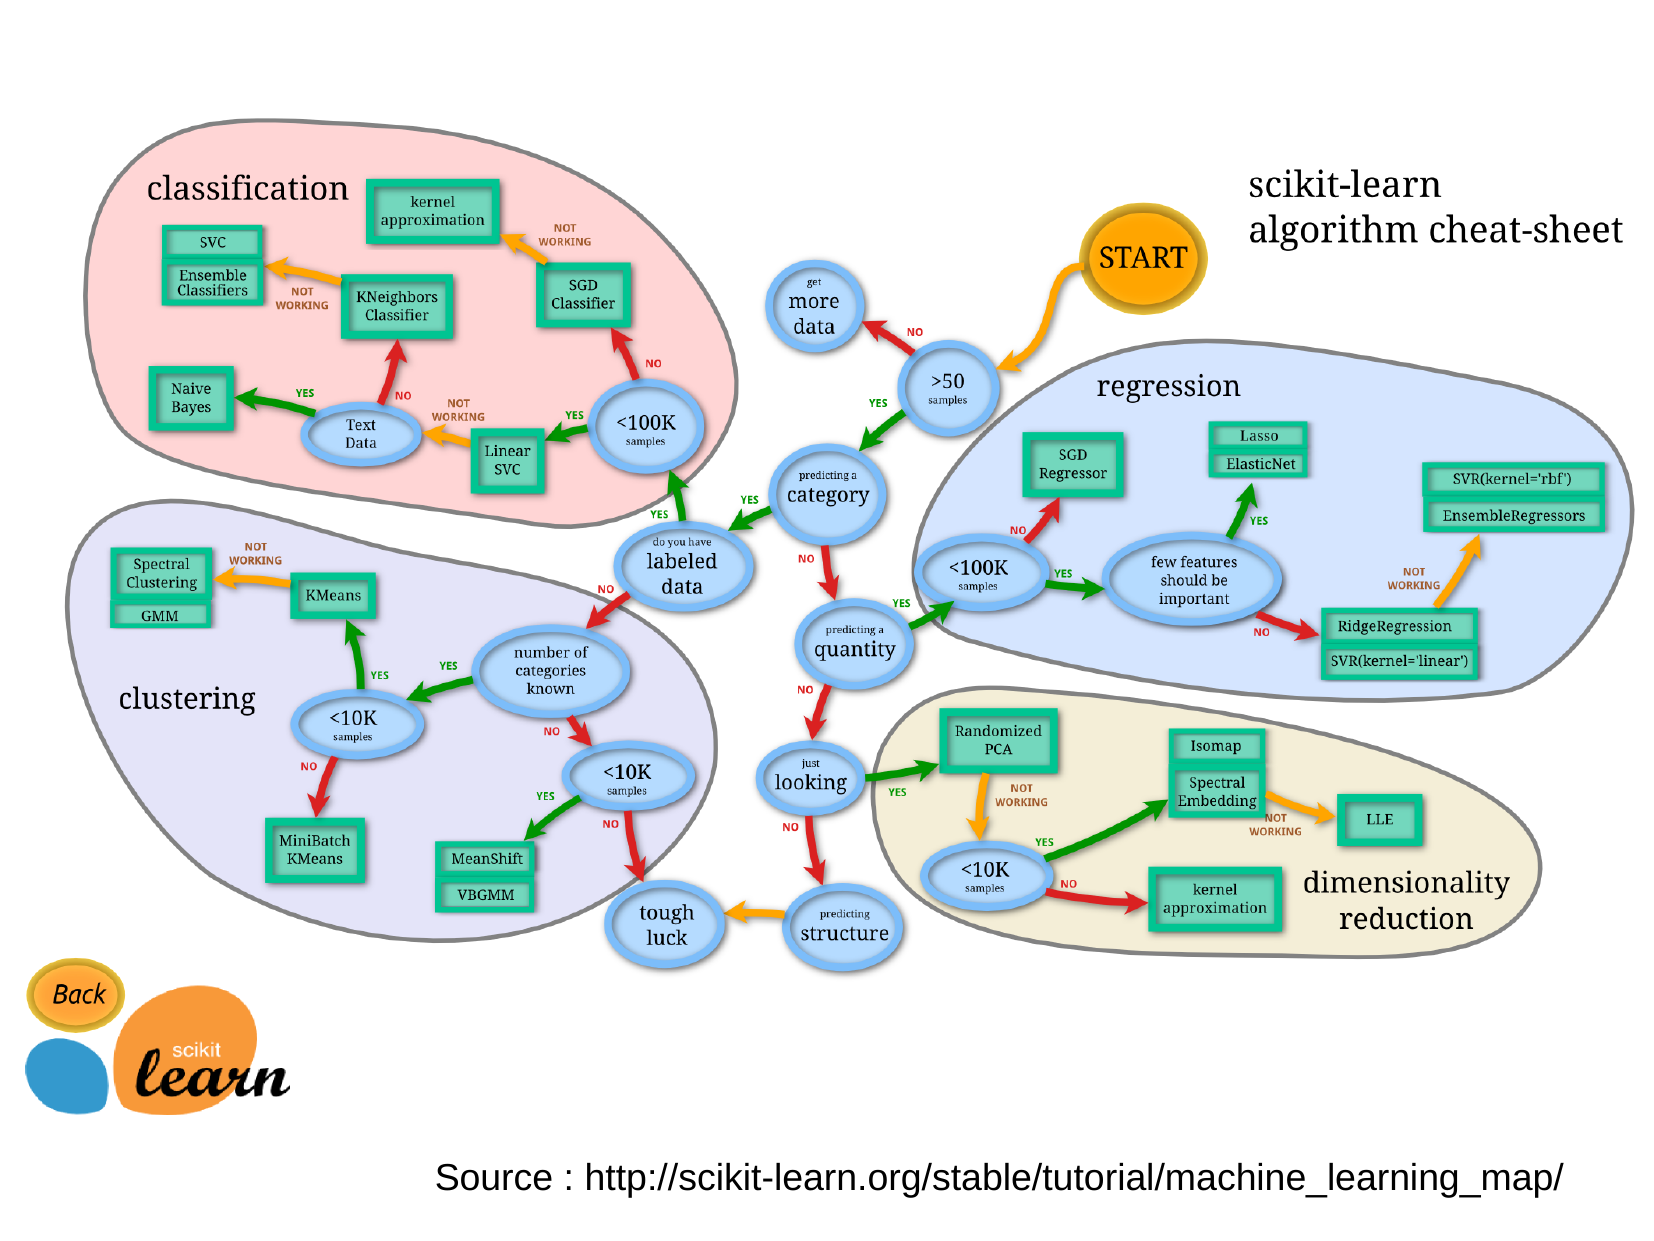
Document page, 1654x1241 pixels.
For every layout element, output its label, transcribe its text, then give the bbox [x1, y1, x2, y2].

picture [0, 104, 1654, 1136]
text_box Source : http://scikit-learn.org/stable/tutorial/machine_learning_map/ [420, 1149, 1654, 1241]
